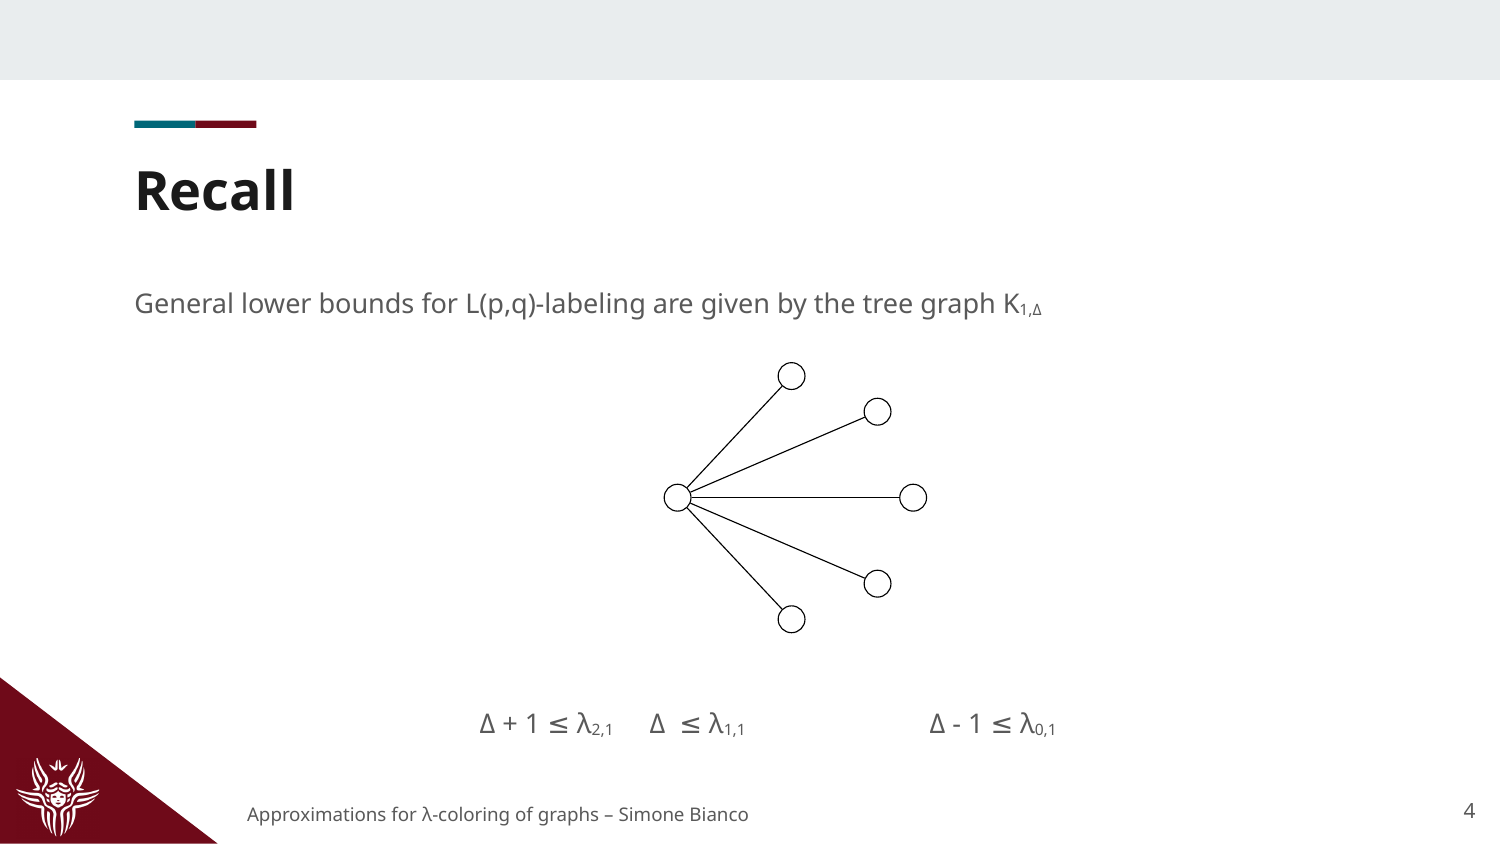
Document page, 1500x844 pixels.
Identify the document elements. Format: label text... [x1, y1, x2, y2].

picture [663, 362, 928, 634]
text_box Approximations for λ-coloring of graphs – Simone Bianco [232, 783, 1193, 839]
picture [16, 758, 100, 839]
list General lower bounds for L(p,q)-labeling are given by the tree graph K1,Δ Δ + 1 ≤ λ2,1 Δ ≤ λ1,1 Δ - 1 ≤ λ0,1 [119, 266, 1418, 637]
slide_number <number> [1400, 779, 1491, 844]
title Recall [119, 141, 1381, 230]
